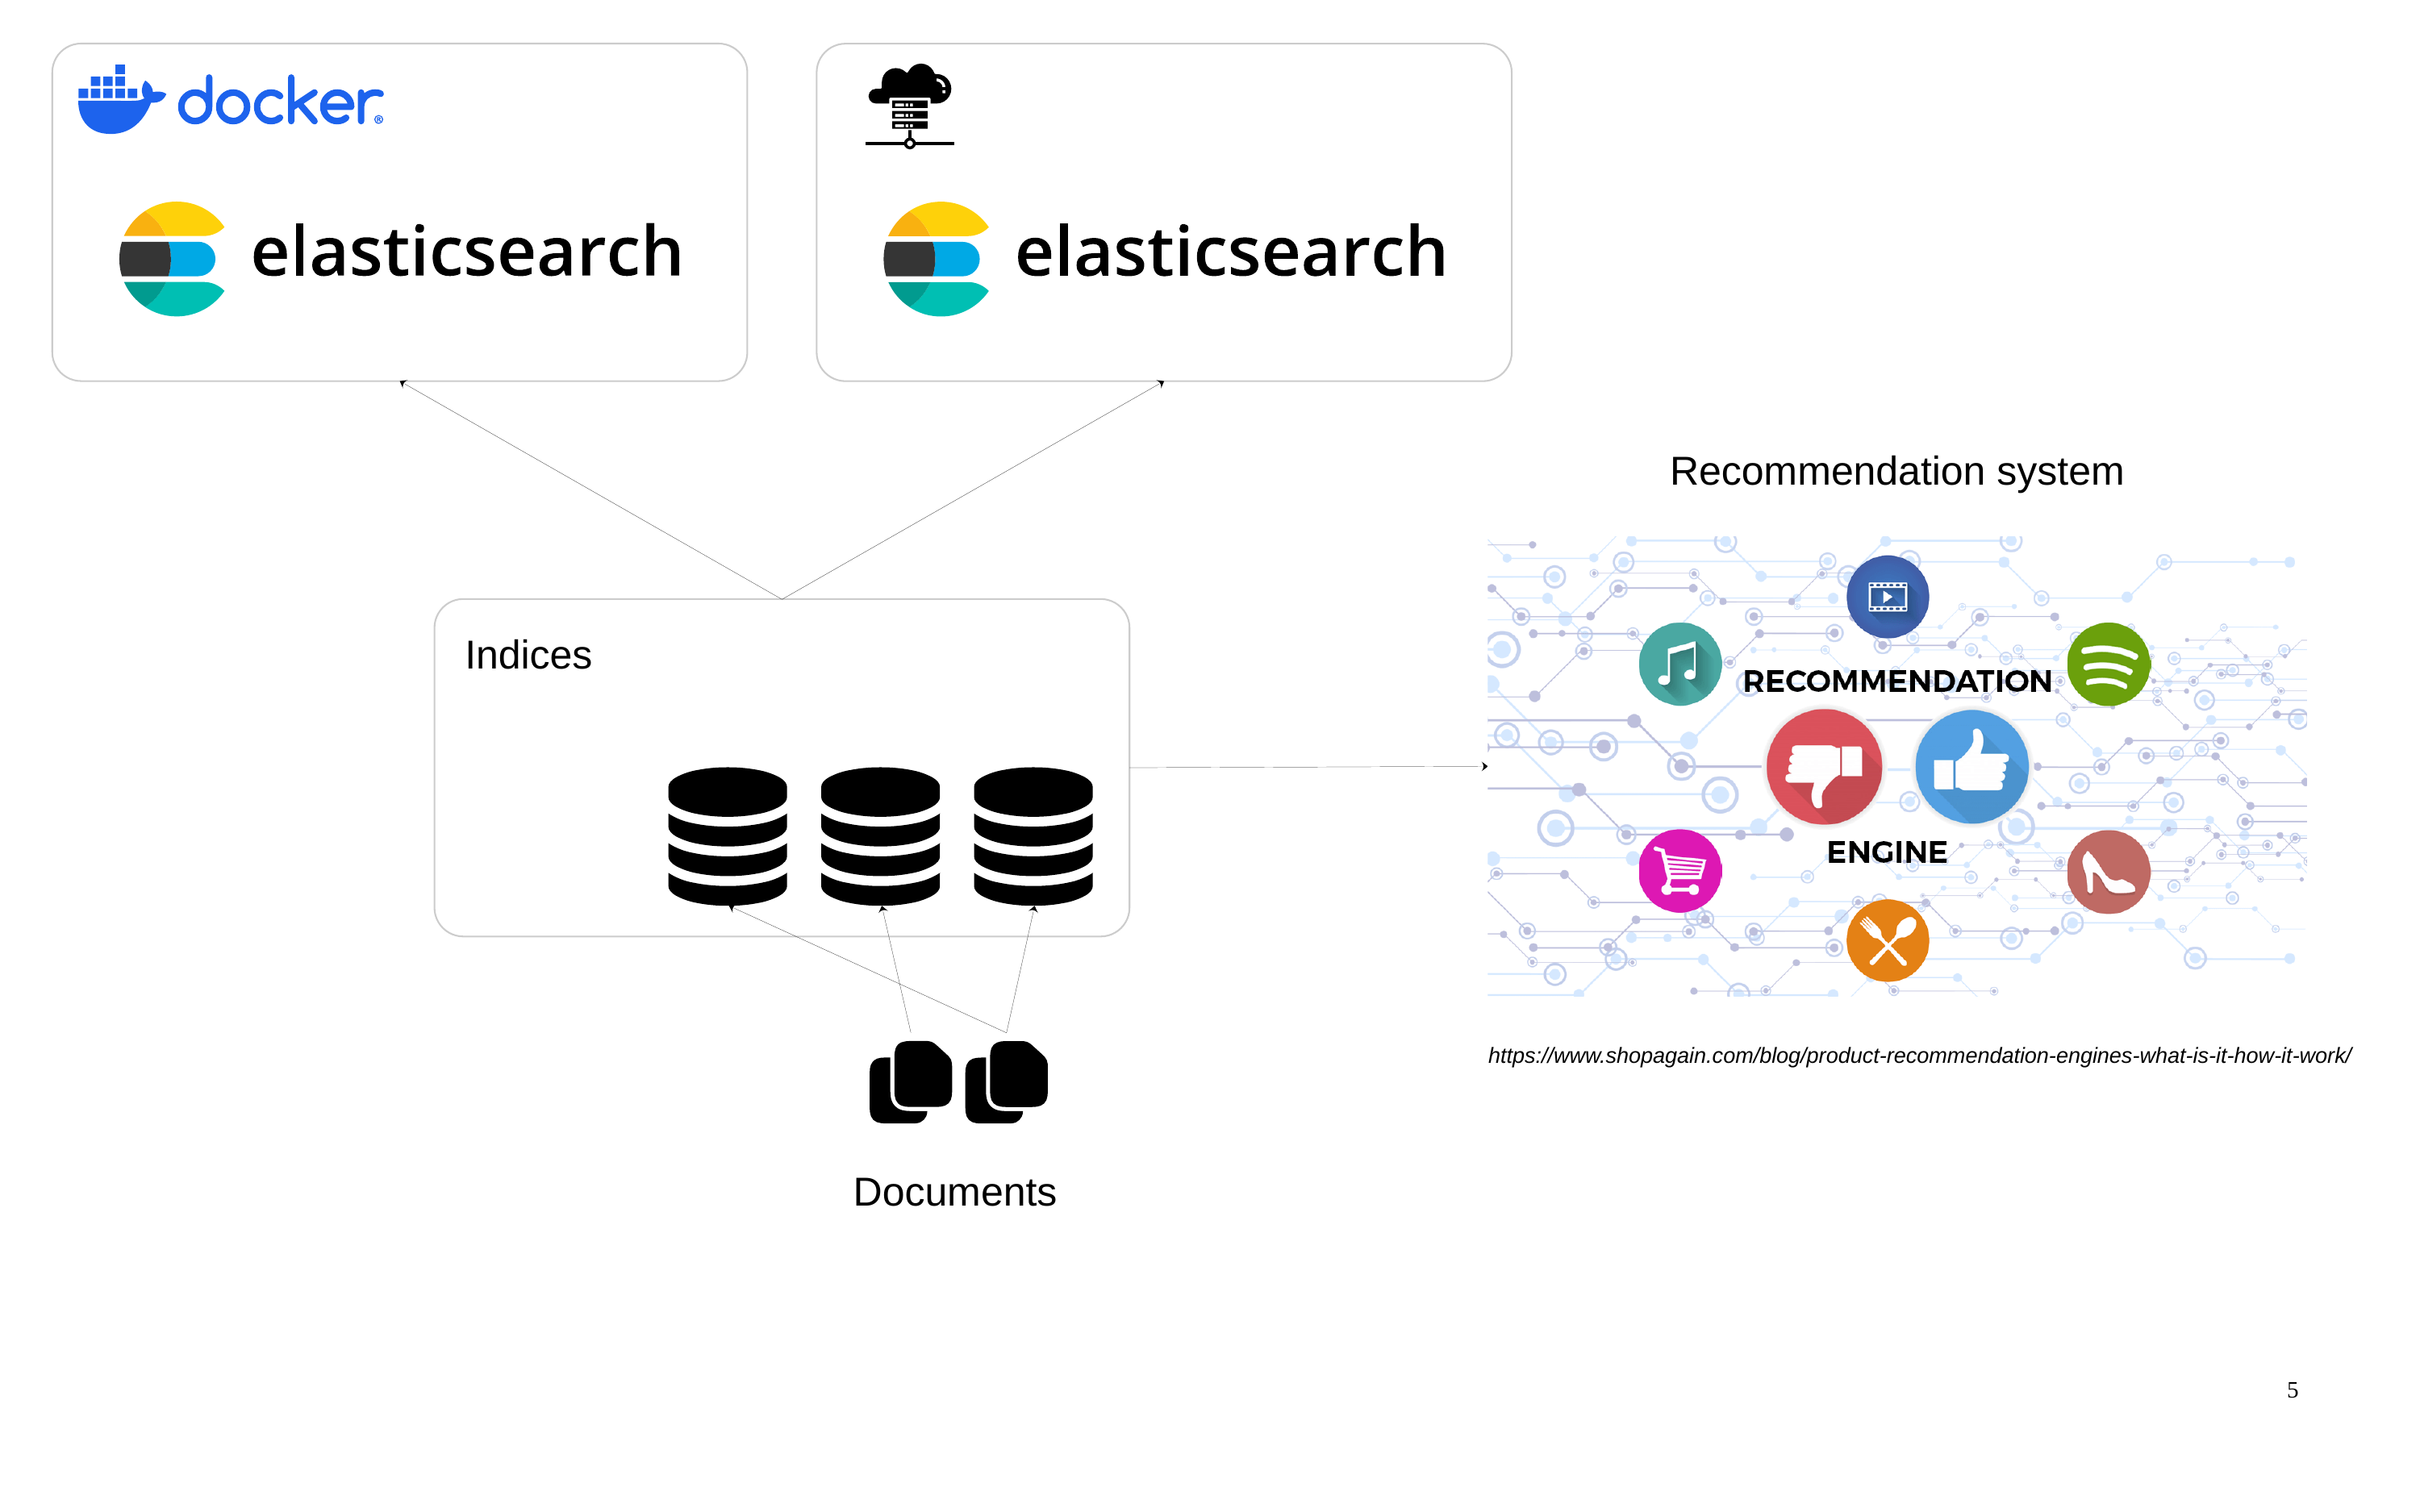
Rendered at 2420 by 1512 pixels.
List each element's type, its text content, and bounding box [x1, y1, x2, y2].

picture [869, 194, 1460, 326]
picture [965, 767, 1104, 906]
picture [862, 57, 958, 152]
text_box Documents [841, 1146, 1070, 1239]
text_box Recommendation system [1658, 442, 2137, 500]
picture [104, 194, 695, 326]
picture [659, 767, 799, 906]
text_box Indices [453, 608, 714, 701]
picture [1487, 536, 2307, 997]
picture [812, 767, 952, 906]
text_box https://www.shopagain.com/blog/product-recommendation-engines-what-is-it-how-it-work/ [1476, 1037, 2364, 1088]
picture [78, 65, 384, 135]
picture [861, 1032, 1057, 1132]
